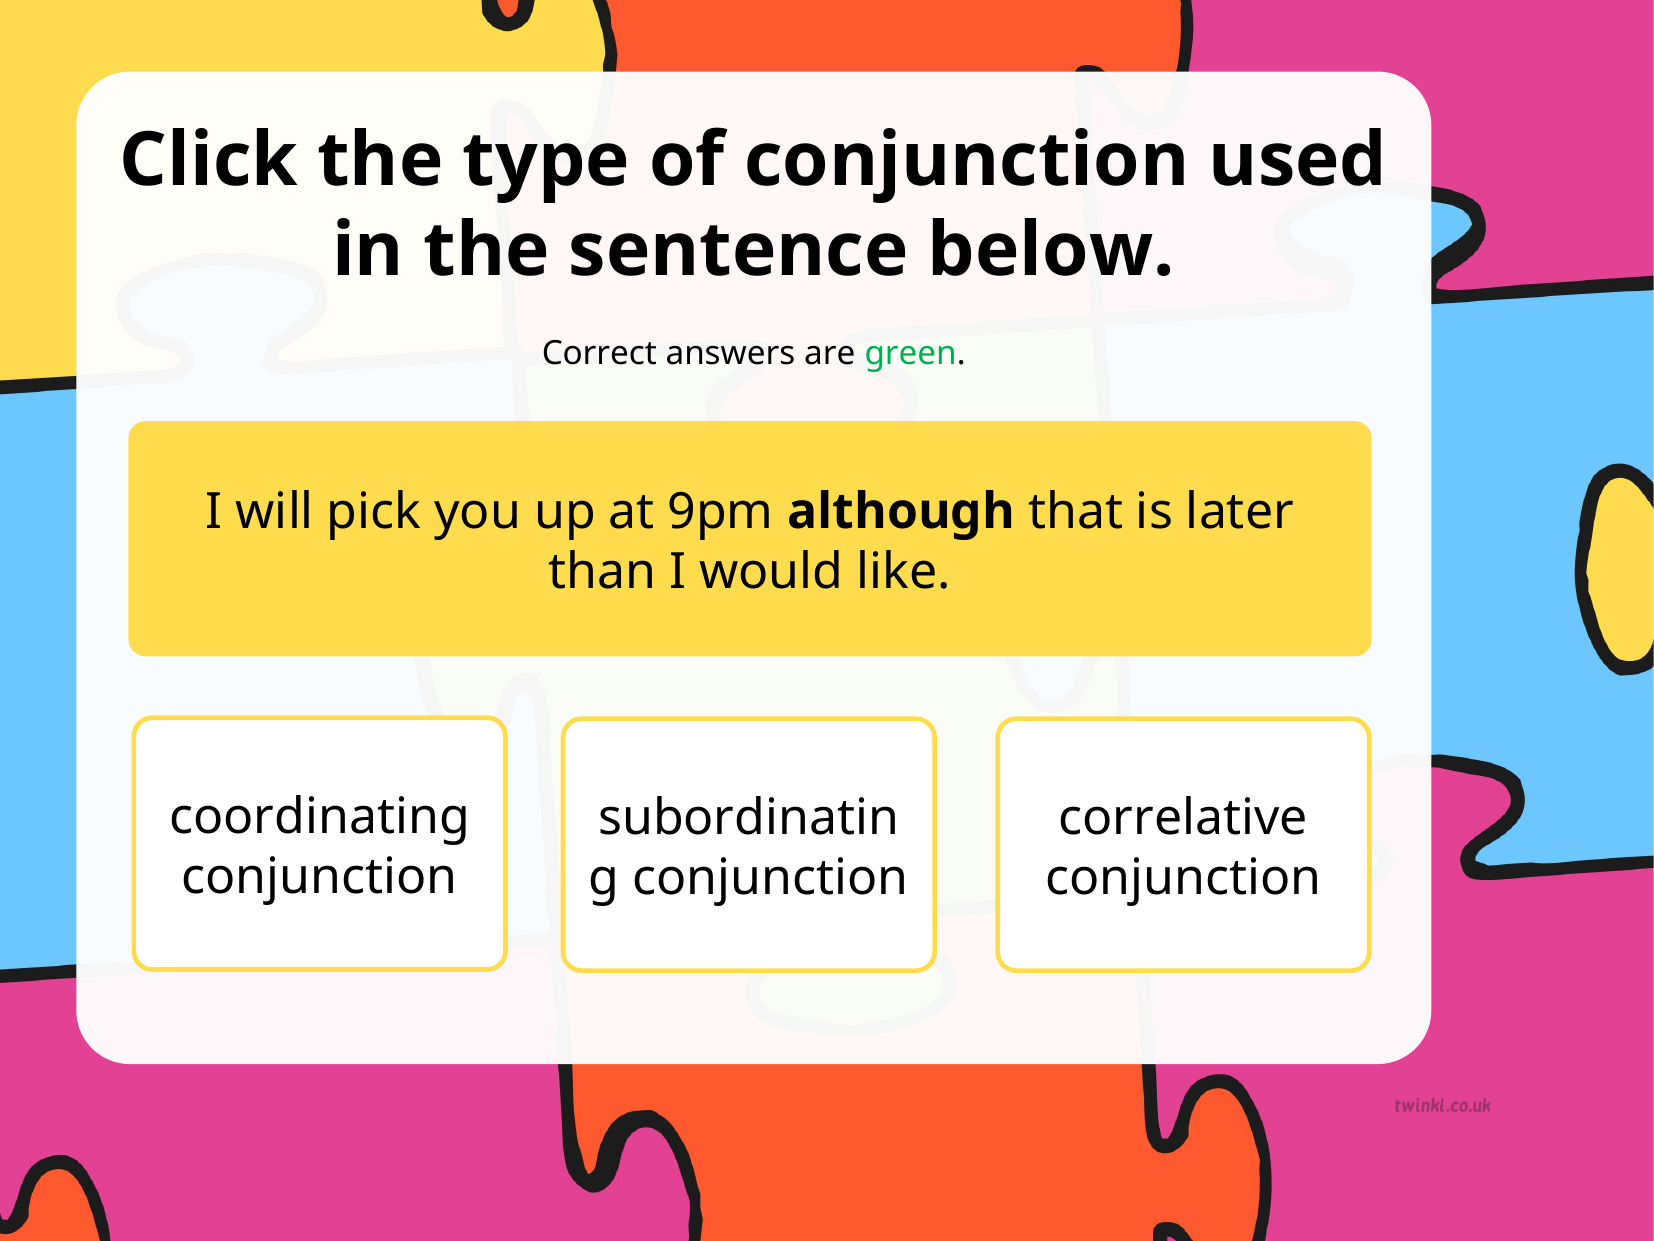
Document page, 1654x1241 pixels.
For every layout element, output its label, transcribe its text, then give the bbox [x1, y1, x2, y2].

picture [0, 0, 1654, 1241]
text_box coordinating conjunction [133, 717, 506, 970]
text_box Click the type of conjunction used in the sentence below. Correct answers are green. [76, 71, 1432, 1065]
text_box I will pick you up at 9pm although that is later than I would like. [128, 421, 1372, 657]
text_box subordinating conjunction [563, 718, 935, 971]
text_box correlative conjunction [997, 718, 1370, 971]
